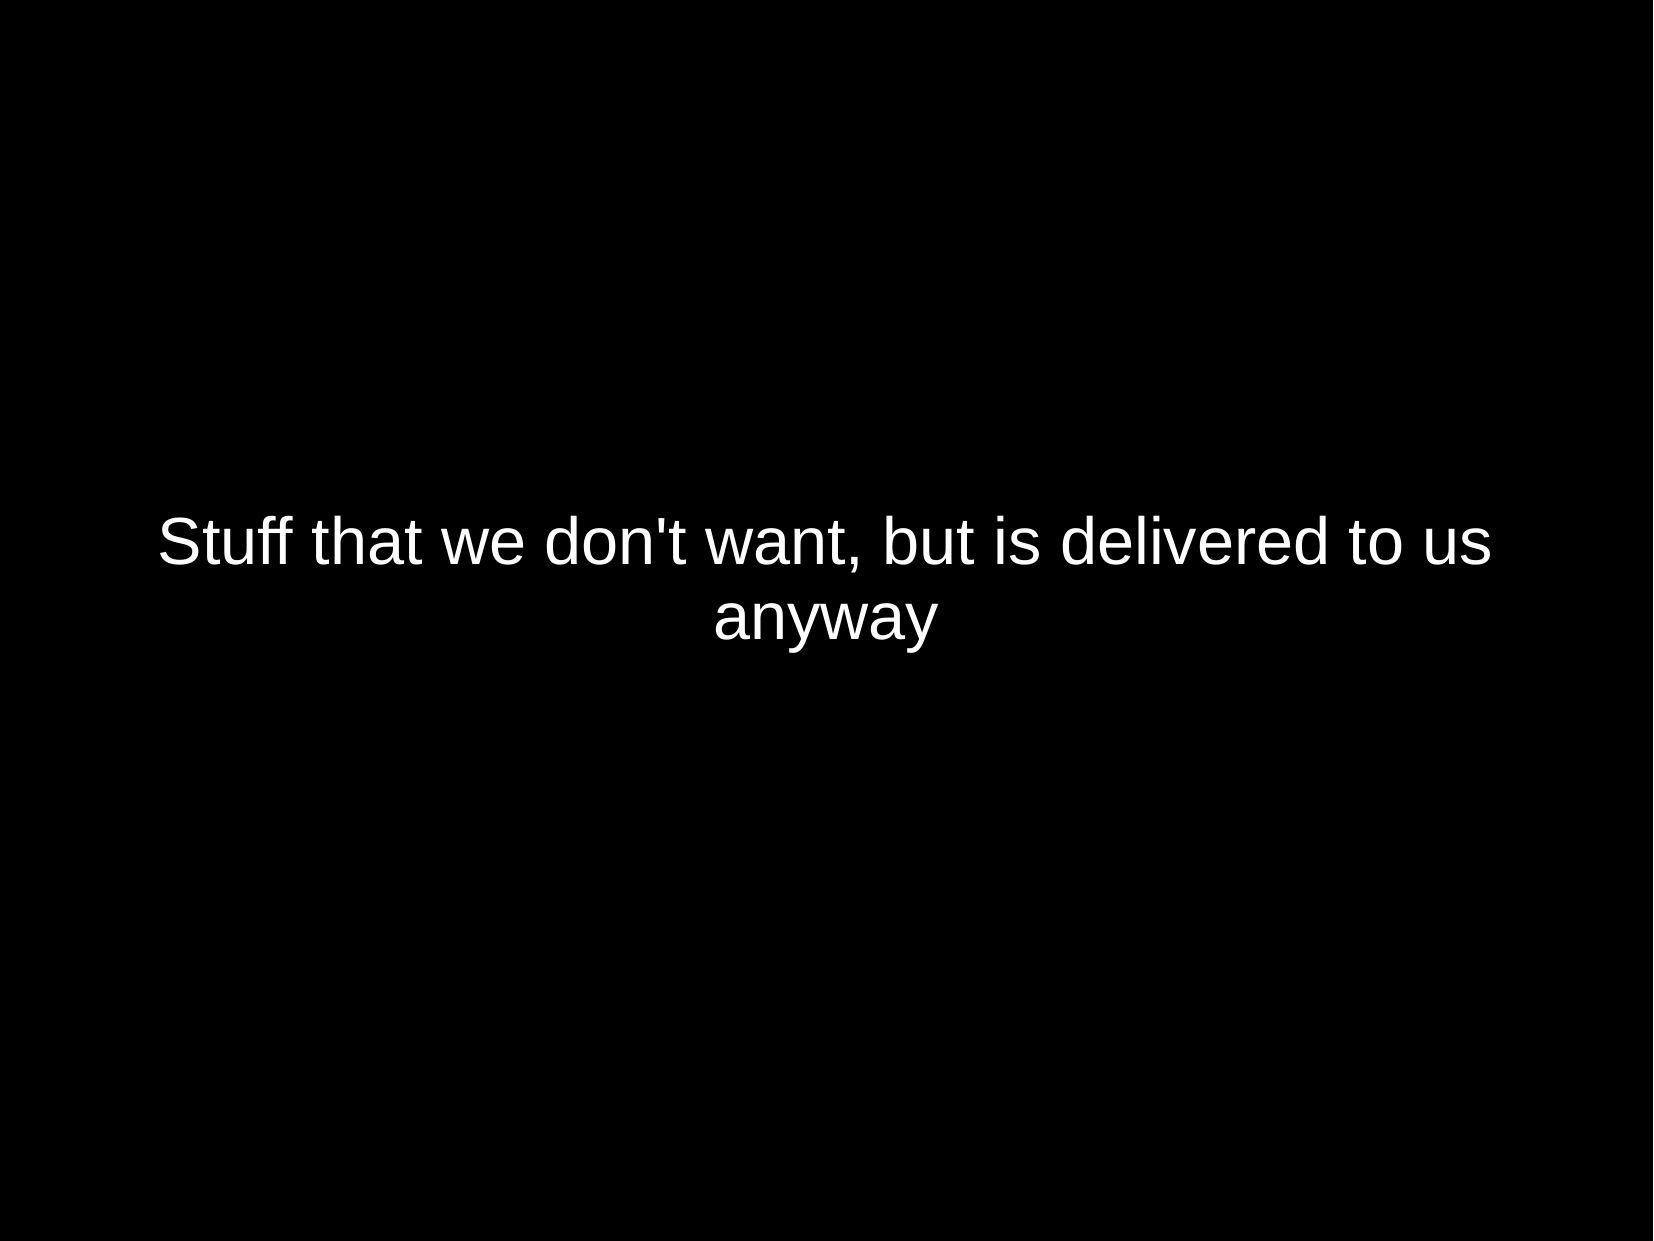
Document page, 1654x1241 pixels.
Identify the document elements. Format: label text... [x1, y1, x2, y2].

subtitle Stuff that we don't want, but is delivered to us anyway [82, 56, 1571, 1102]
